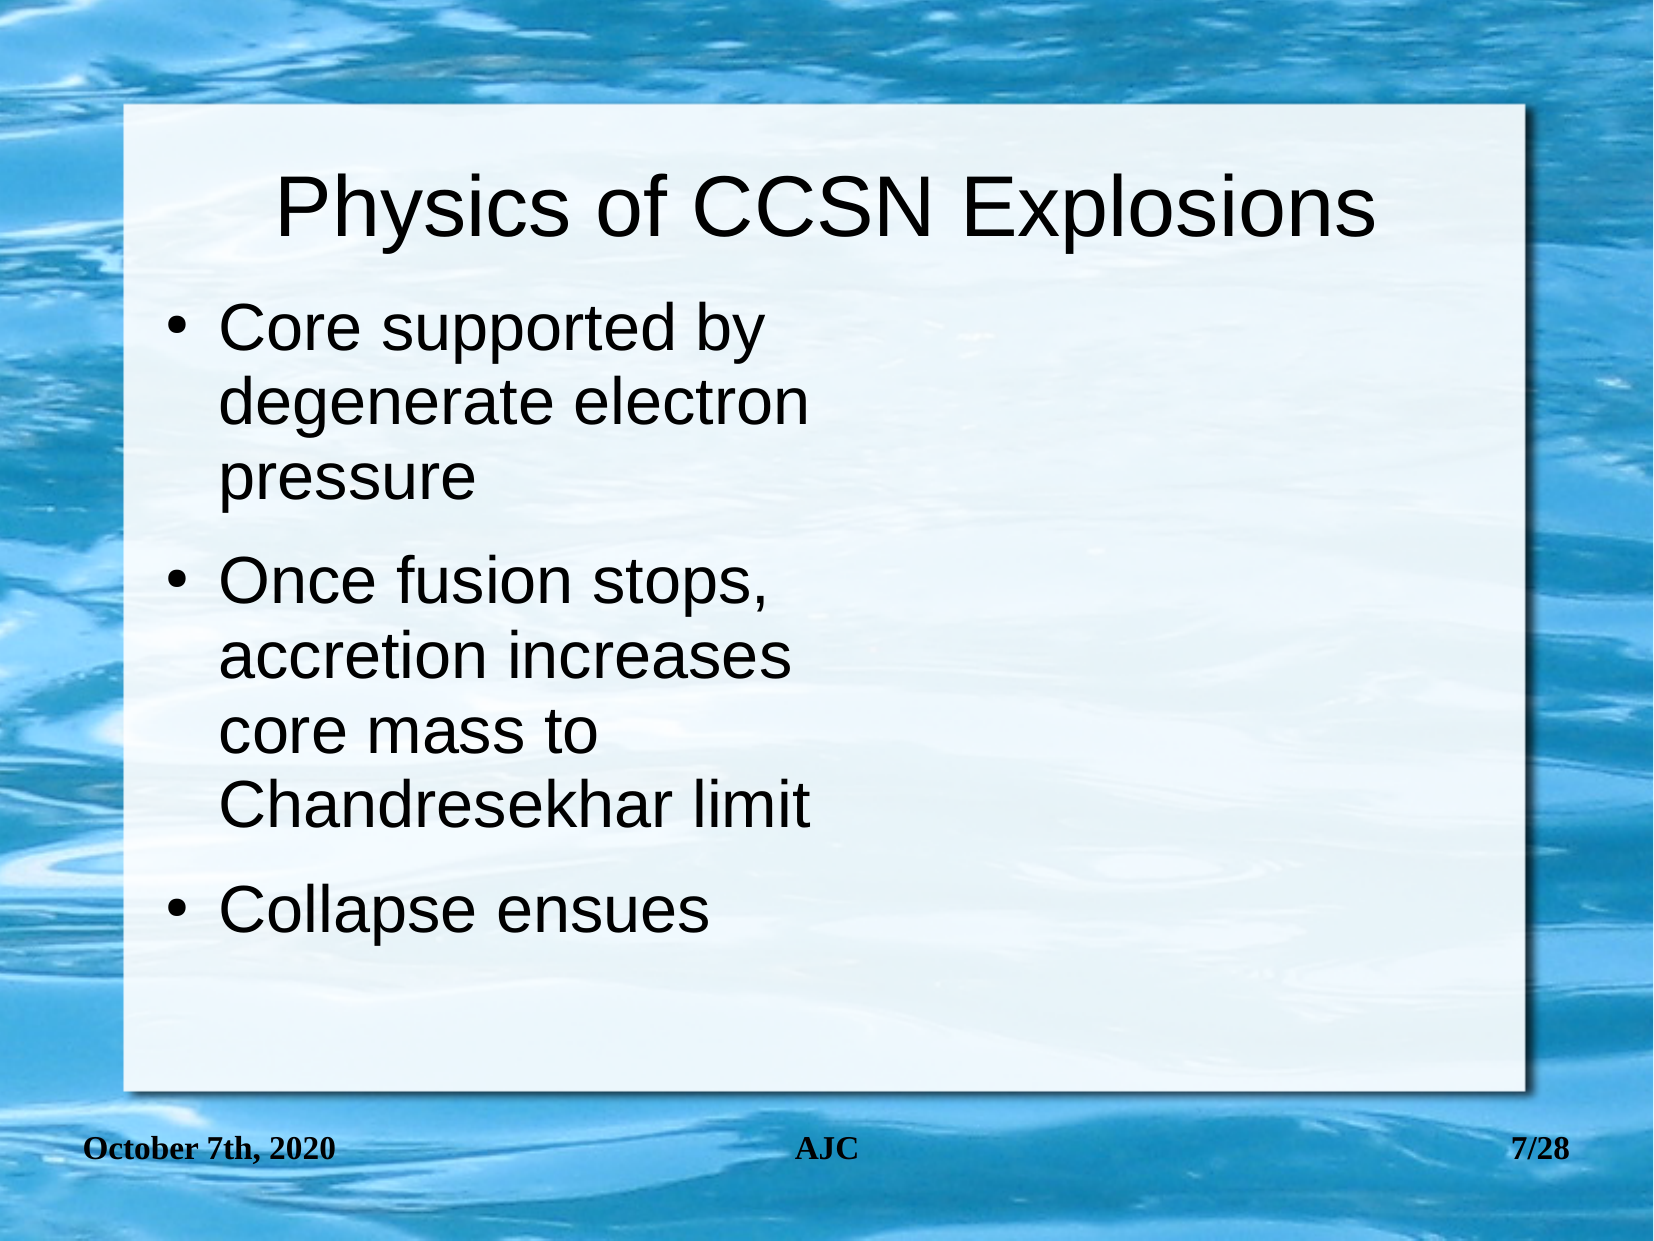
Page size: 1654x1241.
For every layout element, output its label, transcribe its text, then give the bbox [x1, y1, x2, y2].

title Physics of CCSN Explosions [147, 118, 1506, 296]
picture [0, 0, 1654, 1241]
list Core supported by degenerate electron pressure Once fusion stops, accretion increases core mass to Chandresekhar limit Collapse ensues [147, 289, 826, 1028]
